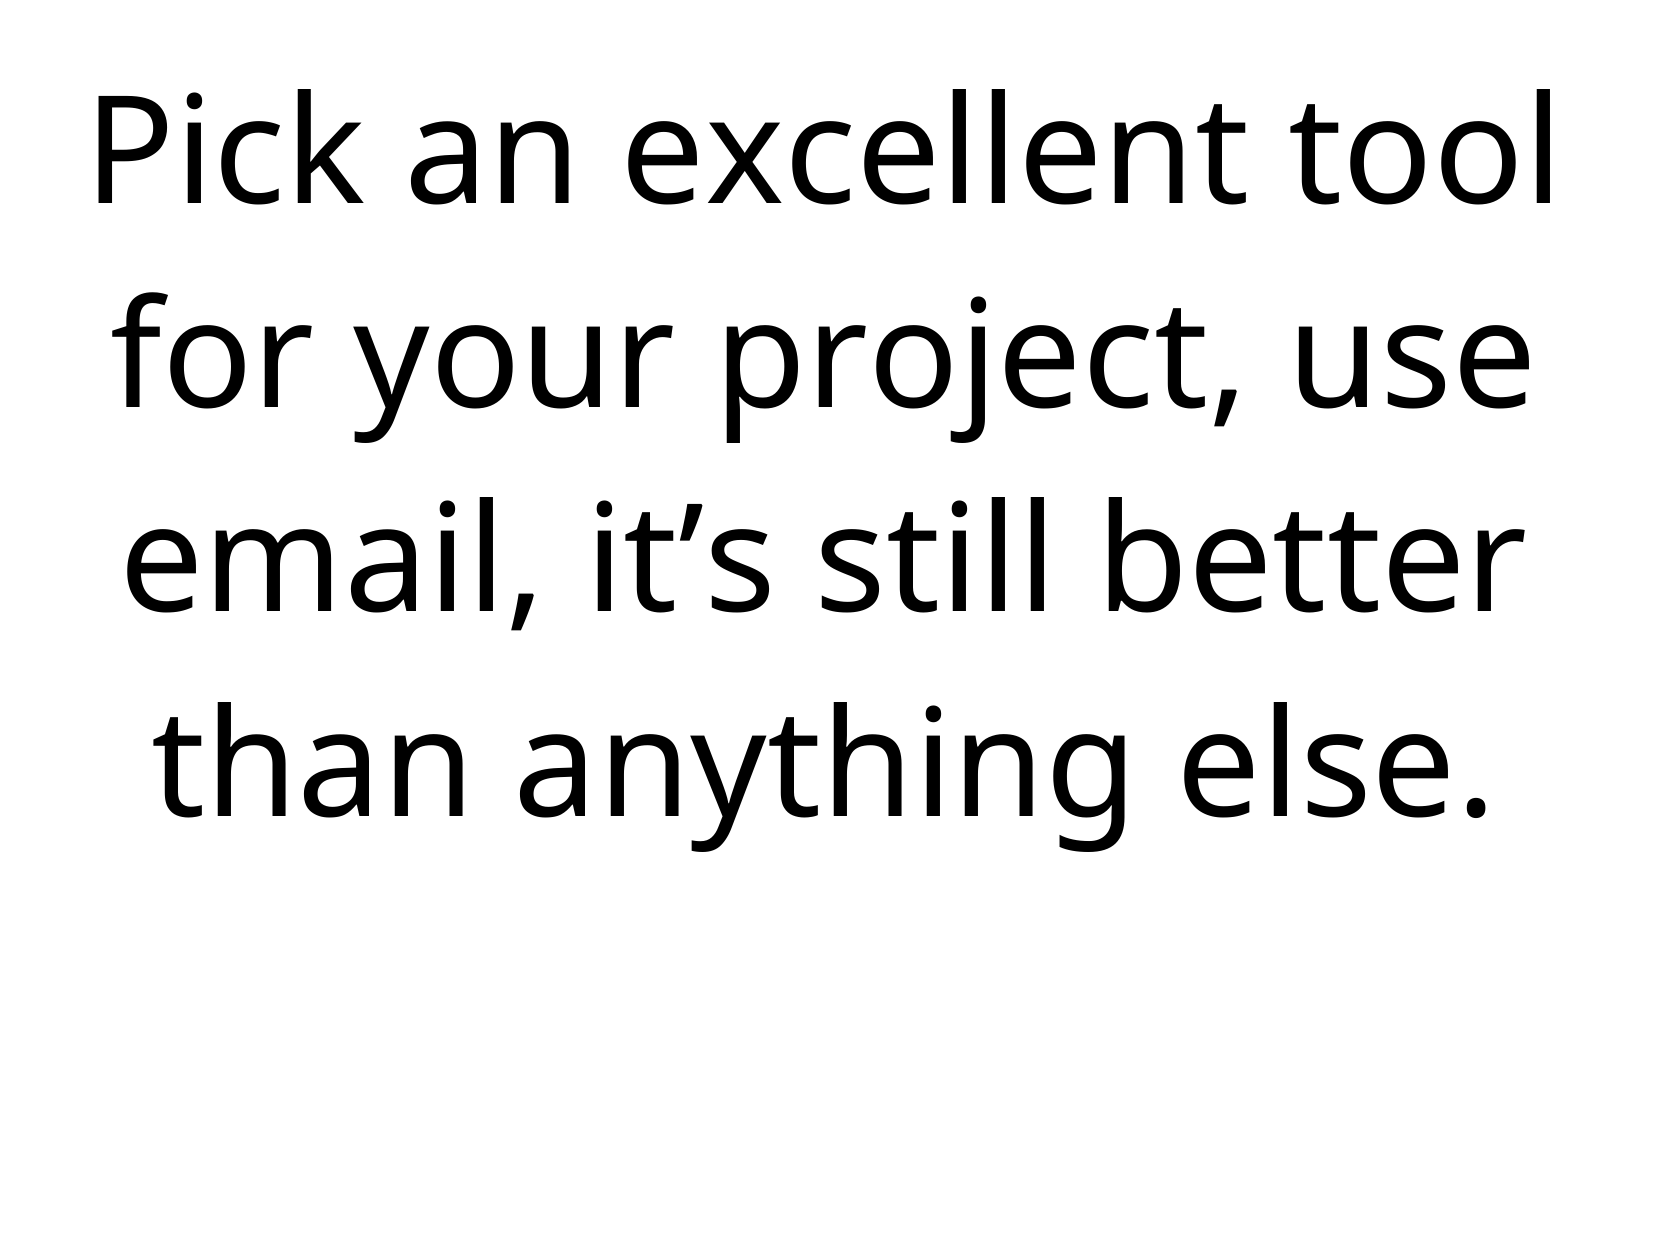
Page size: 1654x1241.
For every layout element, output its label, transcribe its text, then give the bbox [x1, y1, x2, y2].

text_box Pick an excellent tool for your project, use email, it’s still better than anything else. [0, 35, 1649, 976]
